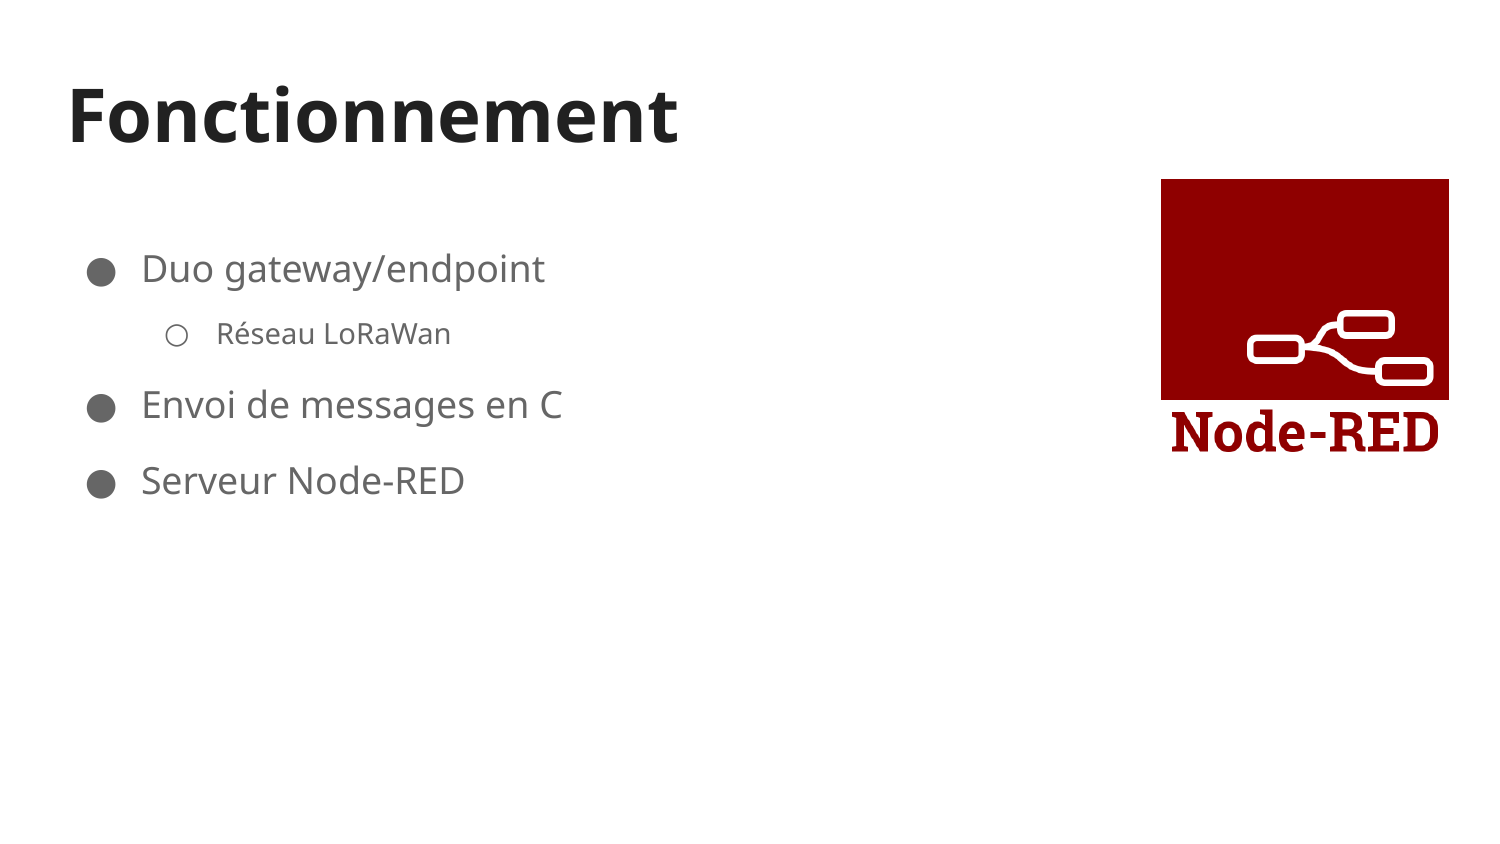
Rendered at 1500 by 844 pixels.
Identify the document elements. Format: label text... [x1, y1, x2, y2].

picture [1161, 179, 1449, 467]
list Duo gateway/endpoint Réseau LoRaWan Envoi de messages en C Serveur Node-RED [51, 201, 1449, 750]
title Fonctionnement [51, 48, 1449, 180]
